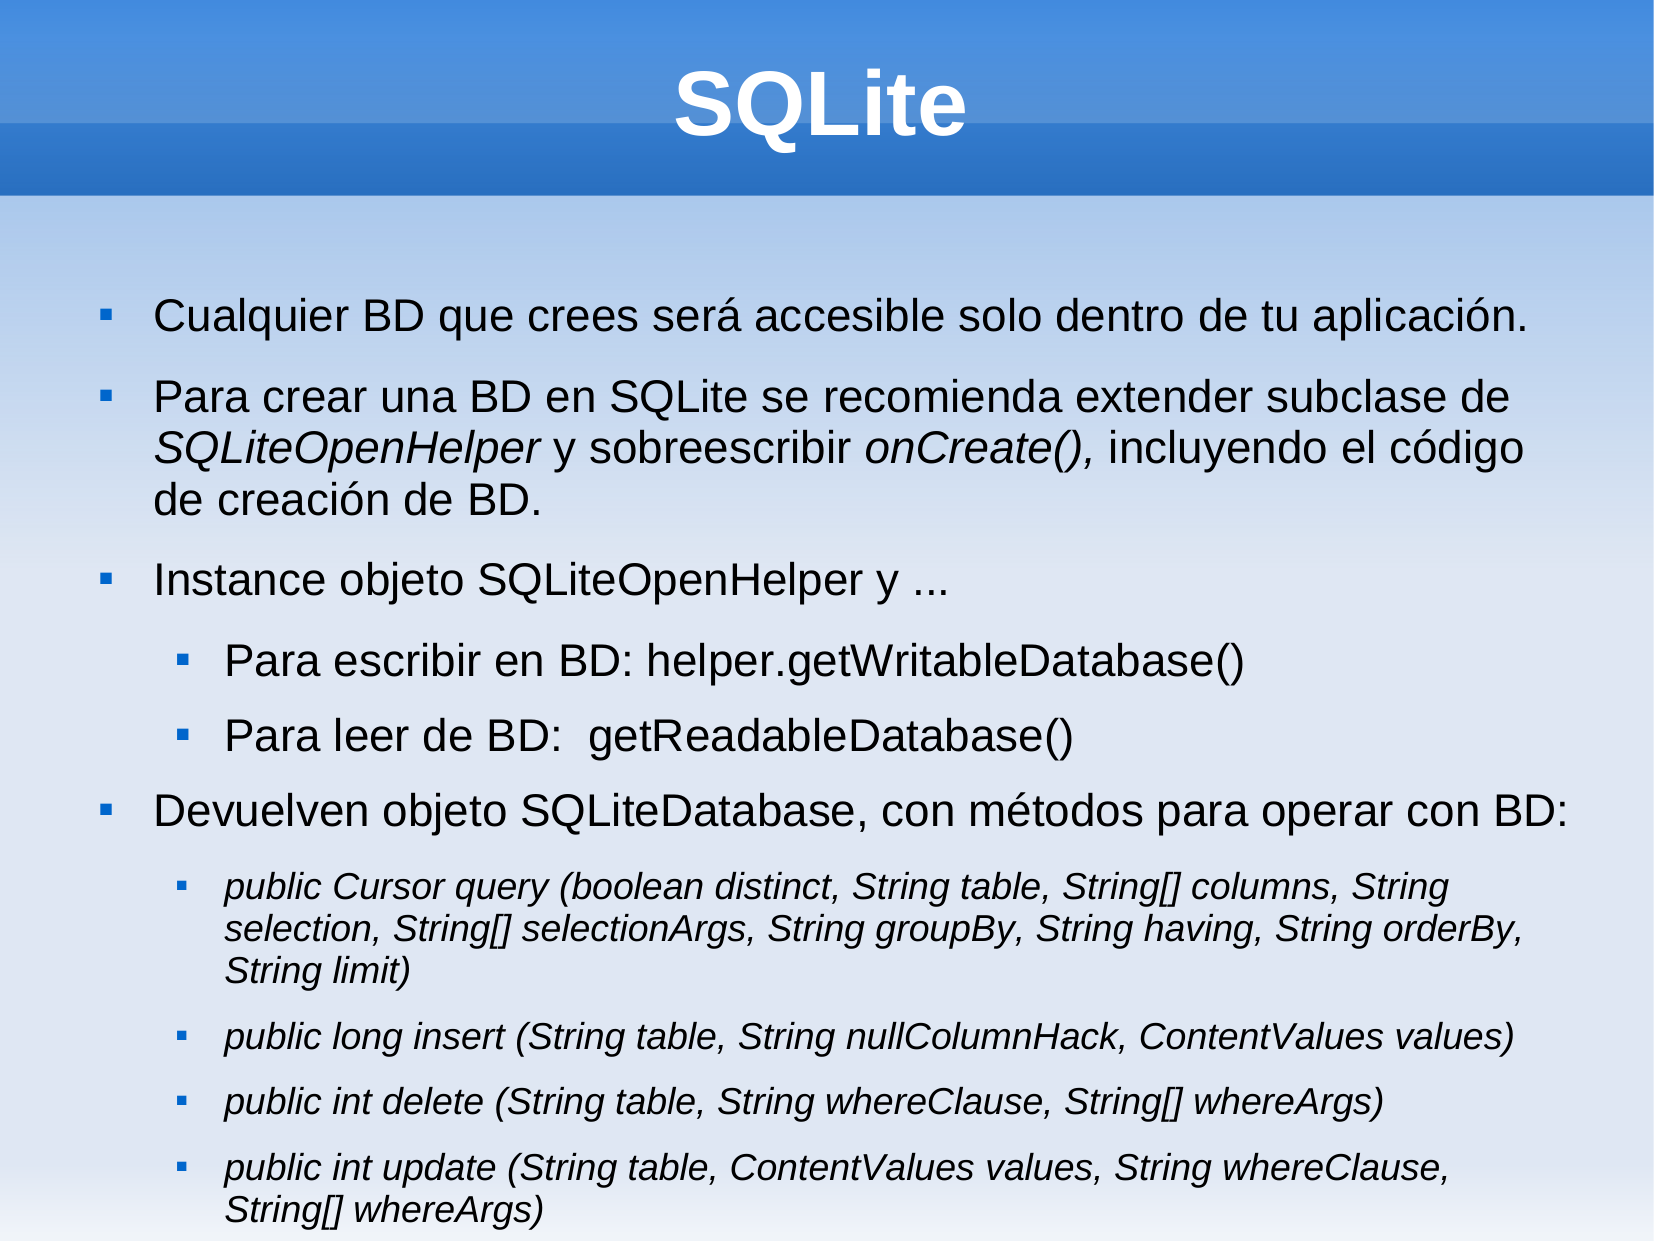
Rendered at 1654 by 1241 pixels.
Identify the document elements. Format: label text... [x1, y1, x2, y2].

list Cualquier BD que crees será accesible solo dentro de tu aplicación. Para crear una BD en SQLite se recomienda extender subclase de SQLiteOpenHelper y sobreescribir onCreate(), incluyendo el código de creación de BD. Instance objeto SQLiteOpenHelper y ... Para escribir en BD: helper.getWritableDatabase() Para leer de BD: getReadableDatabase() Devuelven objeto SQLiteDatabase, con métodos para operar con BD: public Cursor query (boolean distinct, String table, String[] columns, String selection, String[] selectionArgs, String groupBy, String having, String orderBy, String limit) public long insert (String table, String nullColumnHack, ContentValues values) public int delete (String table, String whereClause, String[] whereArgs) public int update (String table, ContentValues values, String whereClause, String[] whereArgs) [82, 290, 1571, 1231]
title SQLite [76, 0, 1565, 208]
picture [0, 0, 1654, 1241]
